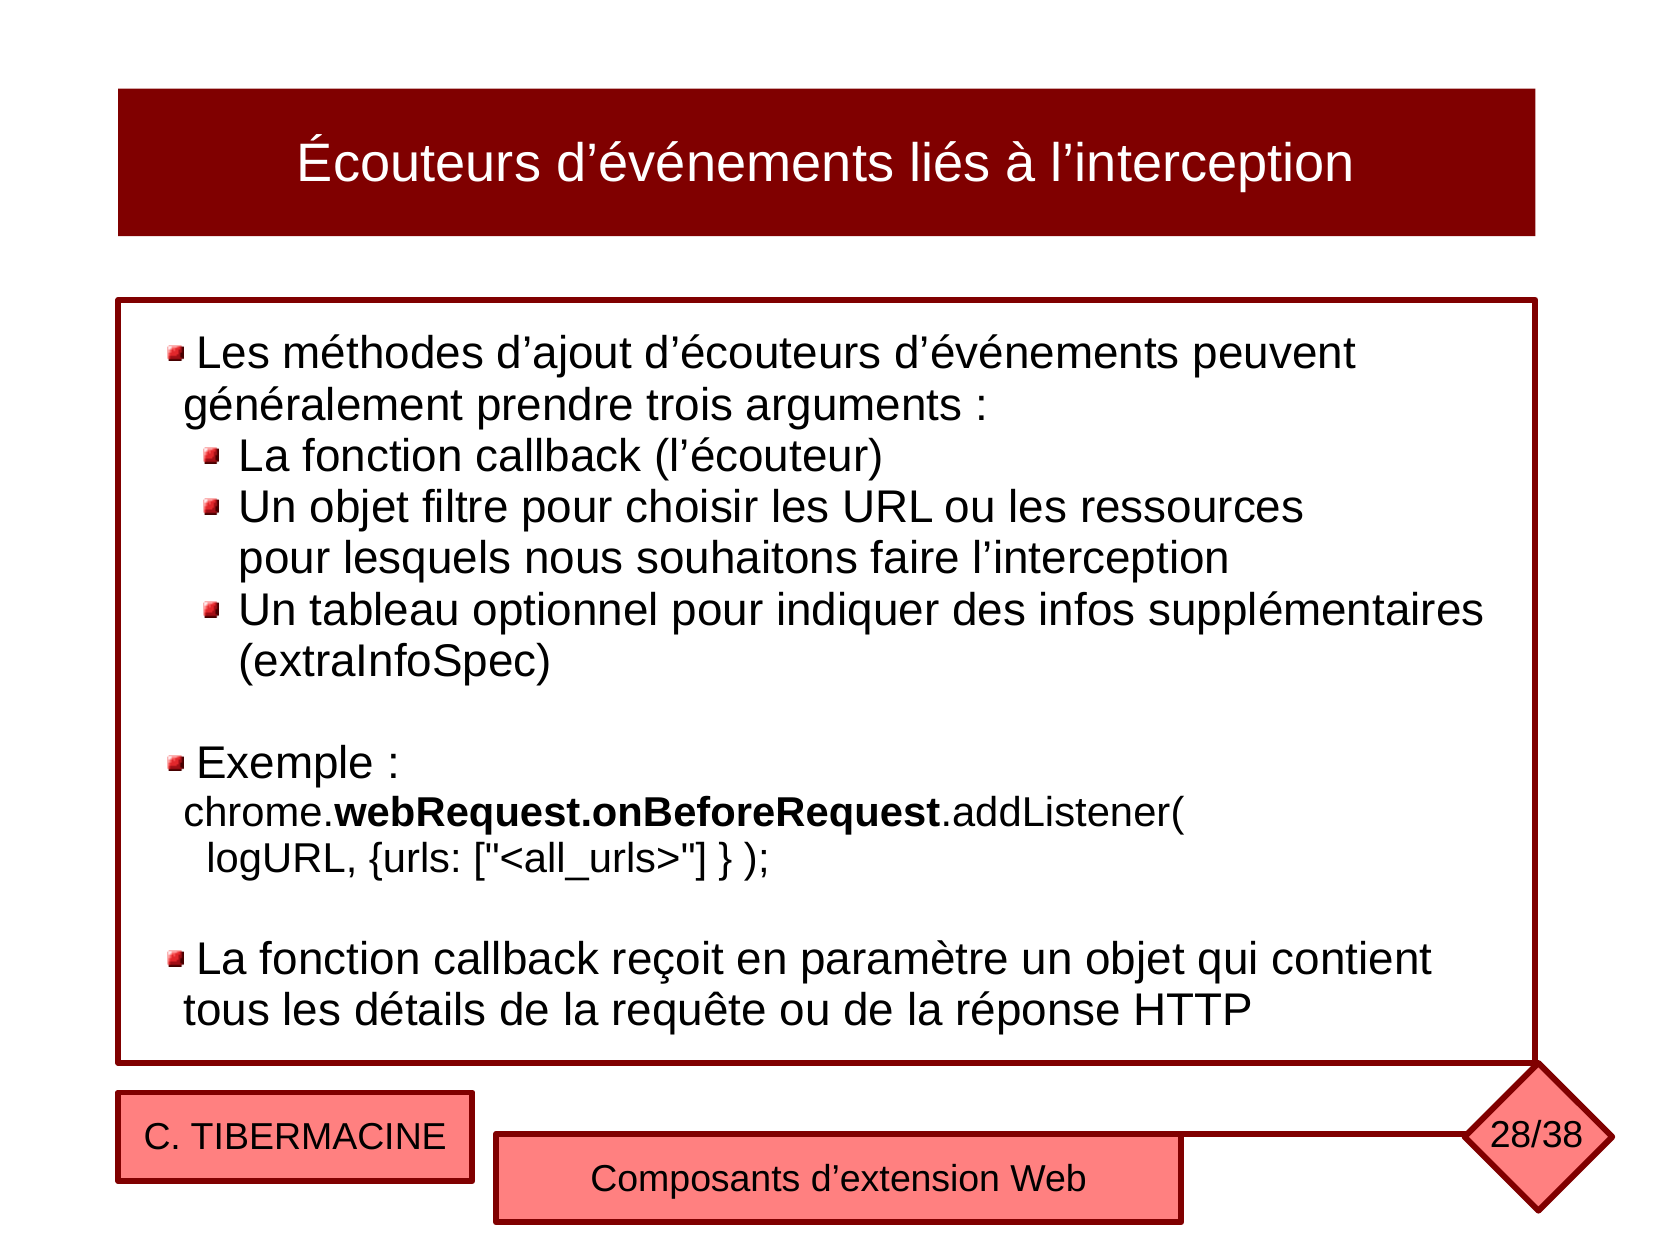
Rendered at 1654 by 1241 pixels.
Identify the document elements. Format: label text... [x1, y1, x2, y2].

picture [167, 755, 184, 771]
picture [203, 498, 219, 515]
text_box [1495, 1062, 1582, 1106]
text_box Composants d’extension Web [496, 1133, 1182, 1223]
picture [203, 447, 219, 464]
picture [167, 345, 184, 361]
text_box [1490, 1163, 1587, 1211]
text_box Les méthodes d’ajout d’écouteurs d’événements peuvent généralement prendre trois arguments : La fonction callback (l’écouteur) Un objet filtre pour choisir les URL ou les ressources pour lesquels nous souhaitons faire l’interception Un tableau optionnel pour indiquer des infos supplémentaires (extraInfoSpec) Exemple : chrome.webRequest.onBeforeRequest.addListener( logURL, {urls: ["<all_urls>"] } ); La fonction callback reçoit en paramètre un objet qui contient tous les détails de la requête ou de la réponse HTTP [118, 299, 1536, 1063]
text_box C. TIBERMACINE [118, 1092, 473, 1182]
picture [167, 950, 184, 967]
text_box Écouteurs d’événements liés à l’interception [118, 88, 1536, 237]
text_box <numéro>/38 [1475, 1106, 1654, 1163]
picture [203, 601, 219, 618]
text_box [1464, 1126, 1475, 1148]
